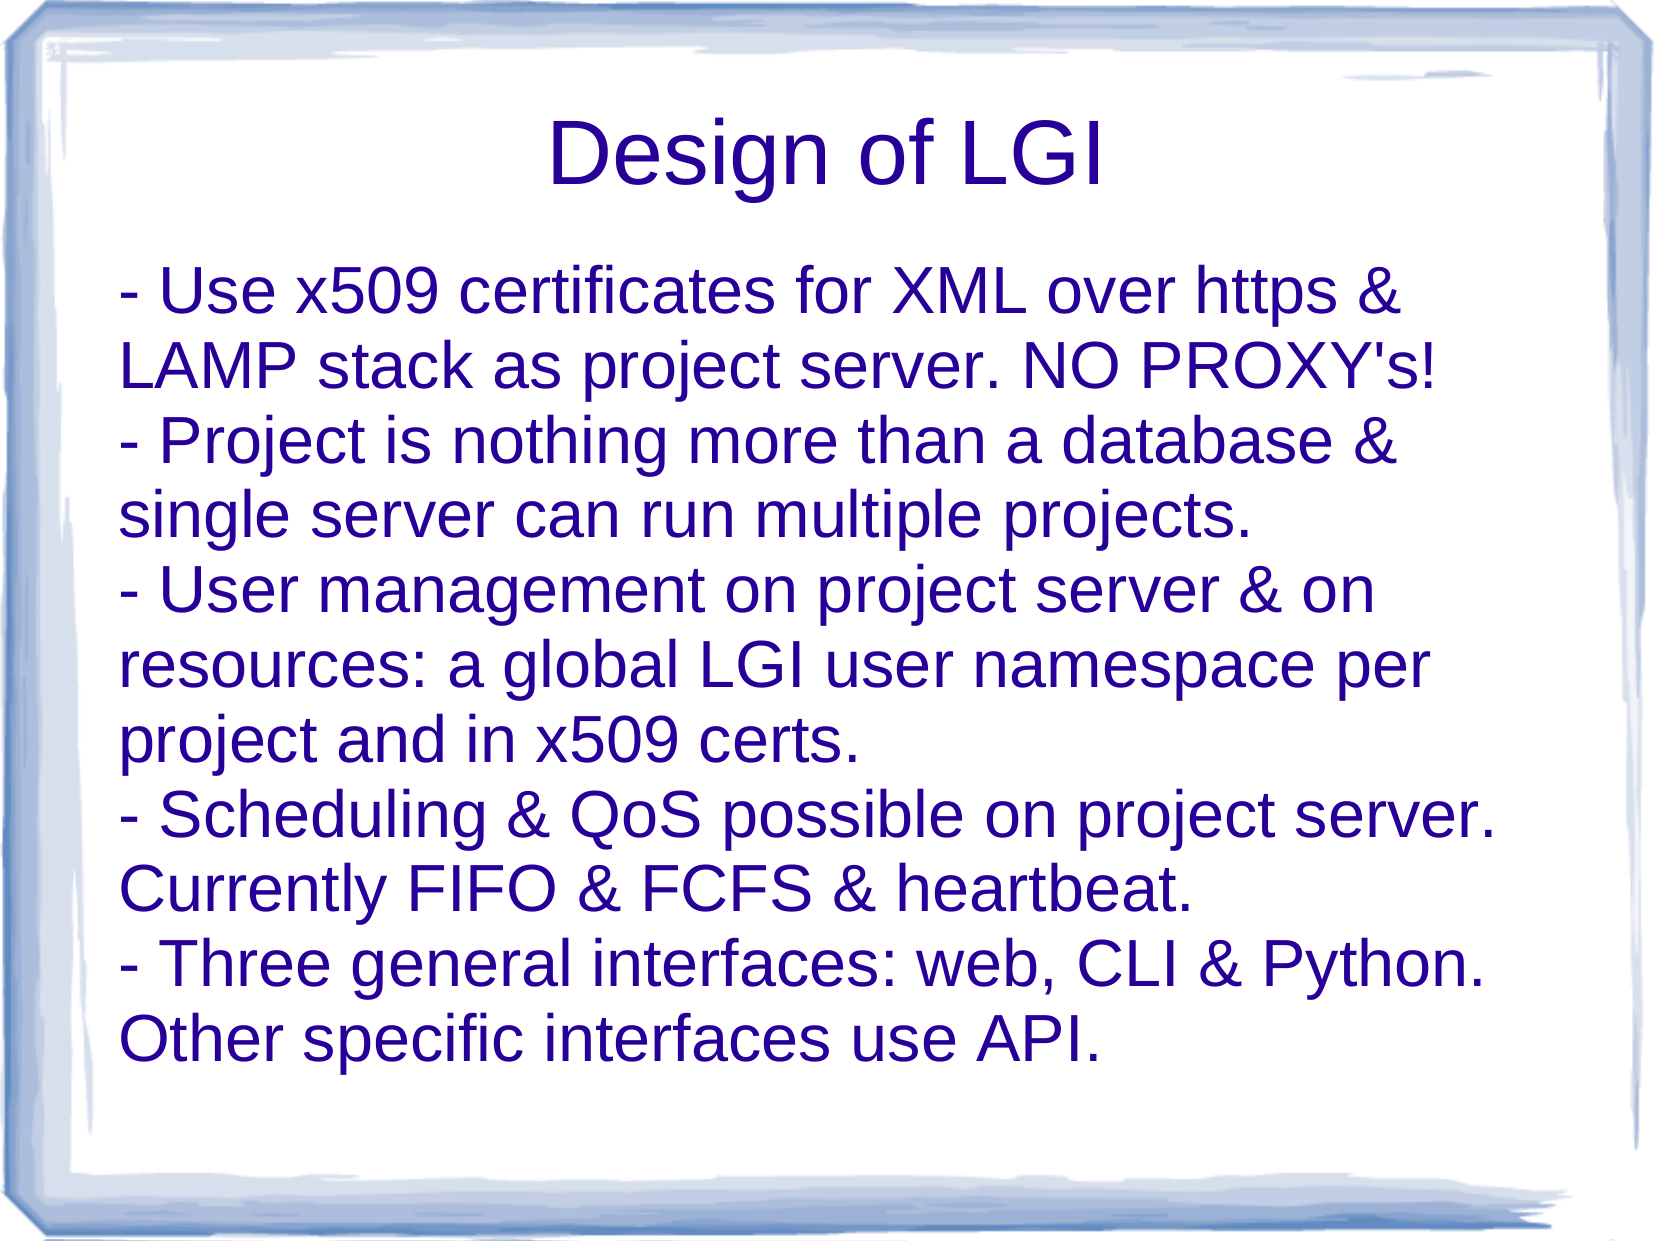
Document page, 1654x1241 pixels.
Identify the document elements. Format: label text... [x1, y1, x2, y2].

subtitle - Use x509 certificates for XML over https & LAMP stack as project server. NO PROXY's! - Project is nothing more than a database & single server can run multiple projects. - User management on project server & on resources: a global LGI user namespace per project and in x509 certs. - Scheduling & QoS possible on project server. Currently FIFO & FCFS & heartbeat. - Three general interfaces: web, CLI & Python. Other specific interfaces use API. [118, 236, 1571, 1093]
picture [0, 0, 1654, 1241]
title Design of LGI [82, 56, 1571, 250]
